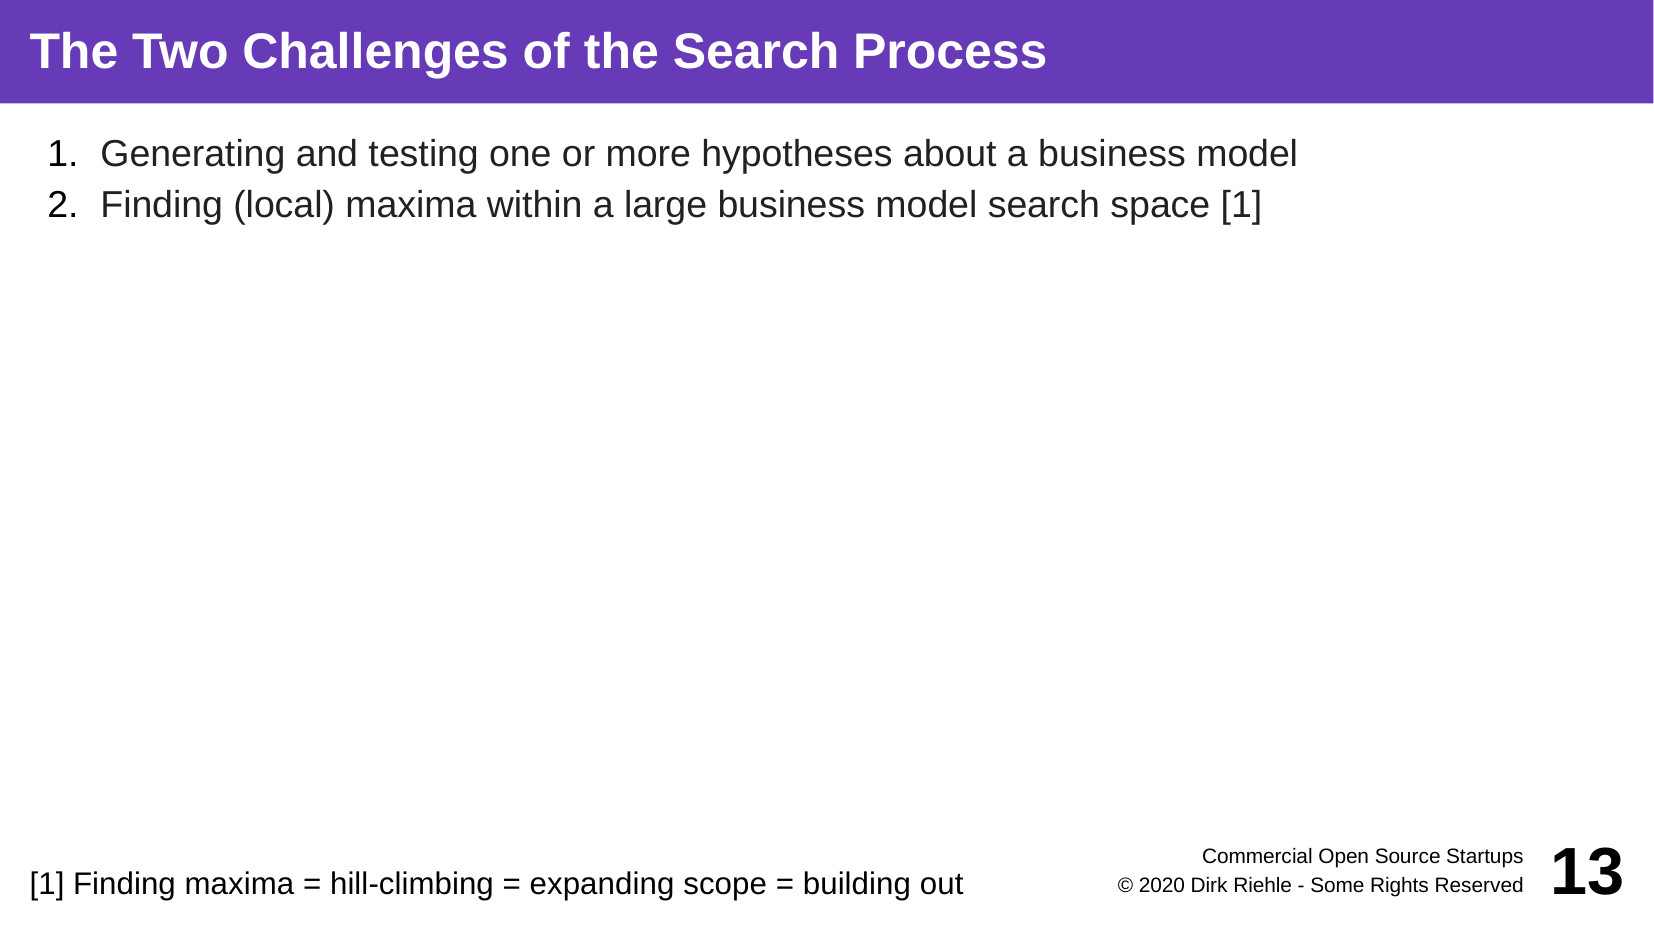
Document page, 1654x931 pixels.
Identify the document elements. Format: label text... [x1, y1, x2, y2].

text_box [1] Finding maxima = hill-climbing = expanding scope = building out [0, 693, 1182, 931]
title The Two Challenges of the Search Process [0, 0, 1654, 104]
list Generating and testing one or more hypotheses about a business model Finding (local) maxima within a large business model search space [1] [29, 132, 1625, 813]
